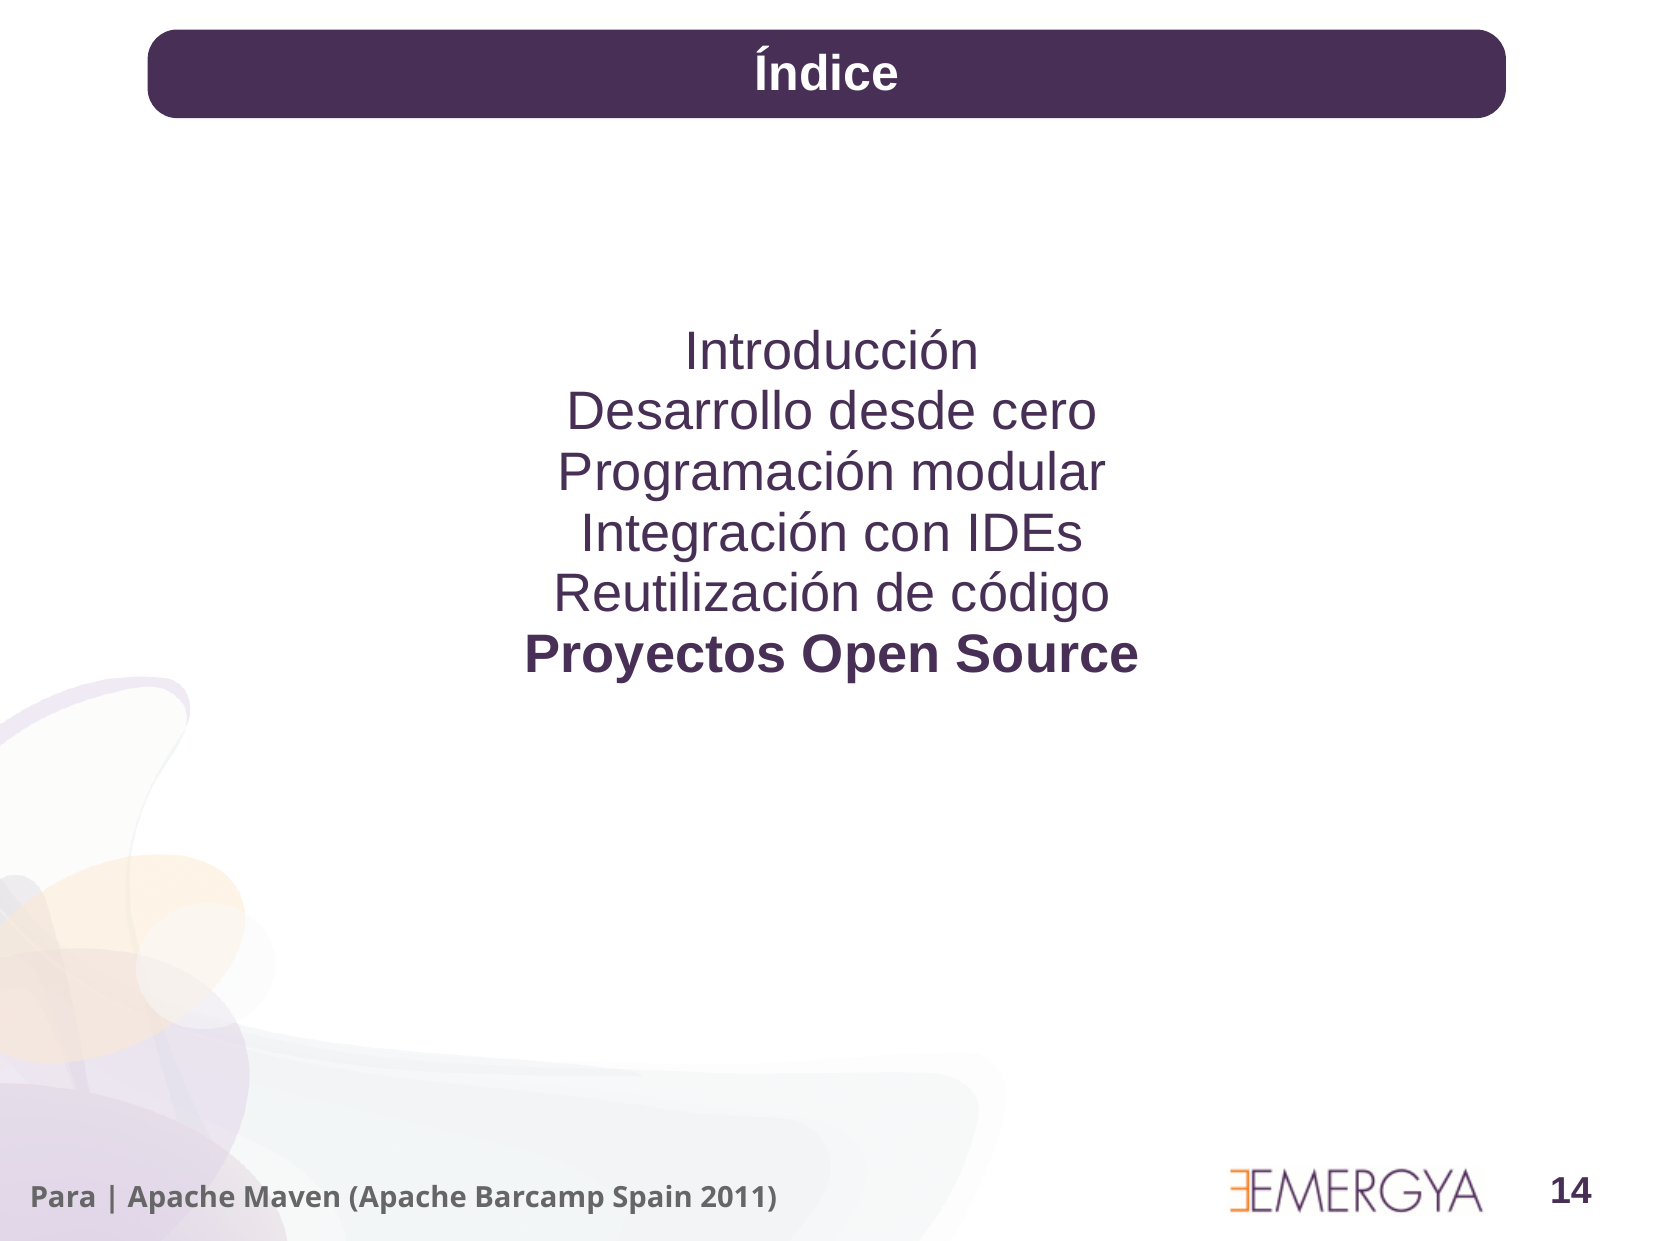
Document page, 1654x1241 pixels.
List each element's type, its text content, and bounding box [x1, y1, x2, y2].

picture [0, 673, 1017, 1241]
text_box Introducción Desarrollo desde cero Programación modular Integración con IDEs Reutilización de código Proyectos Open Source [88, 147, 1577, 857]
text_box Índice [147, 29, 1506, 119]
picture [1226, 1166, 1484, 1217]
